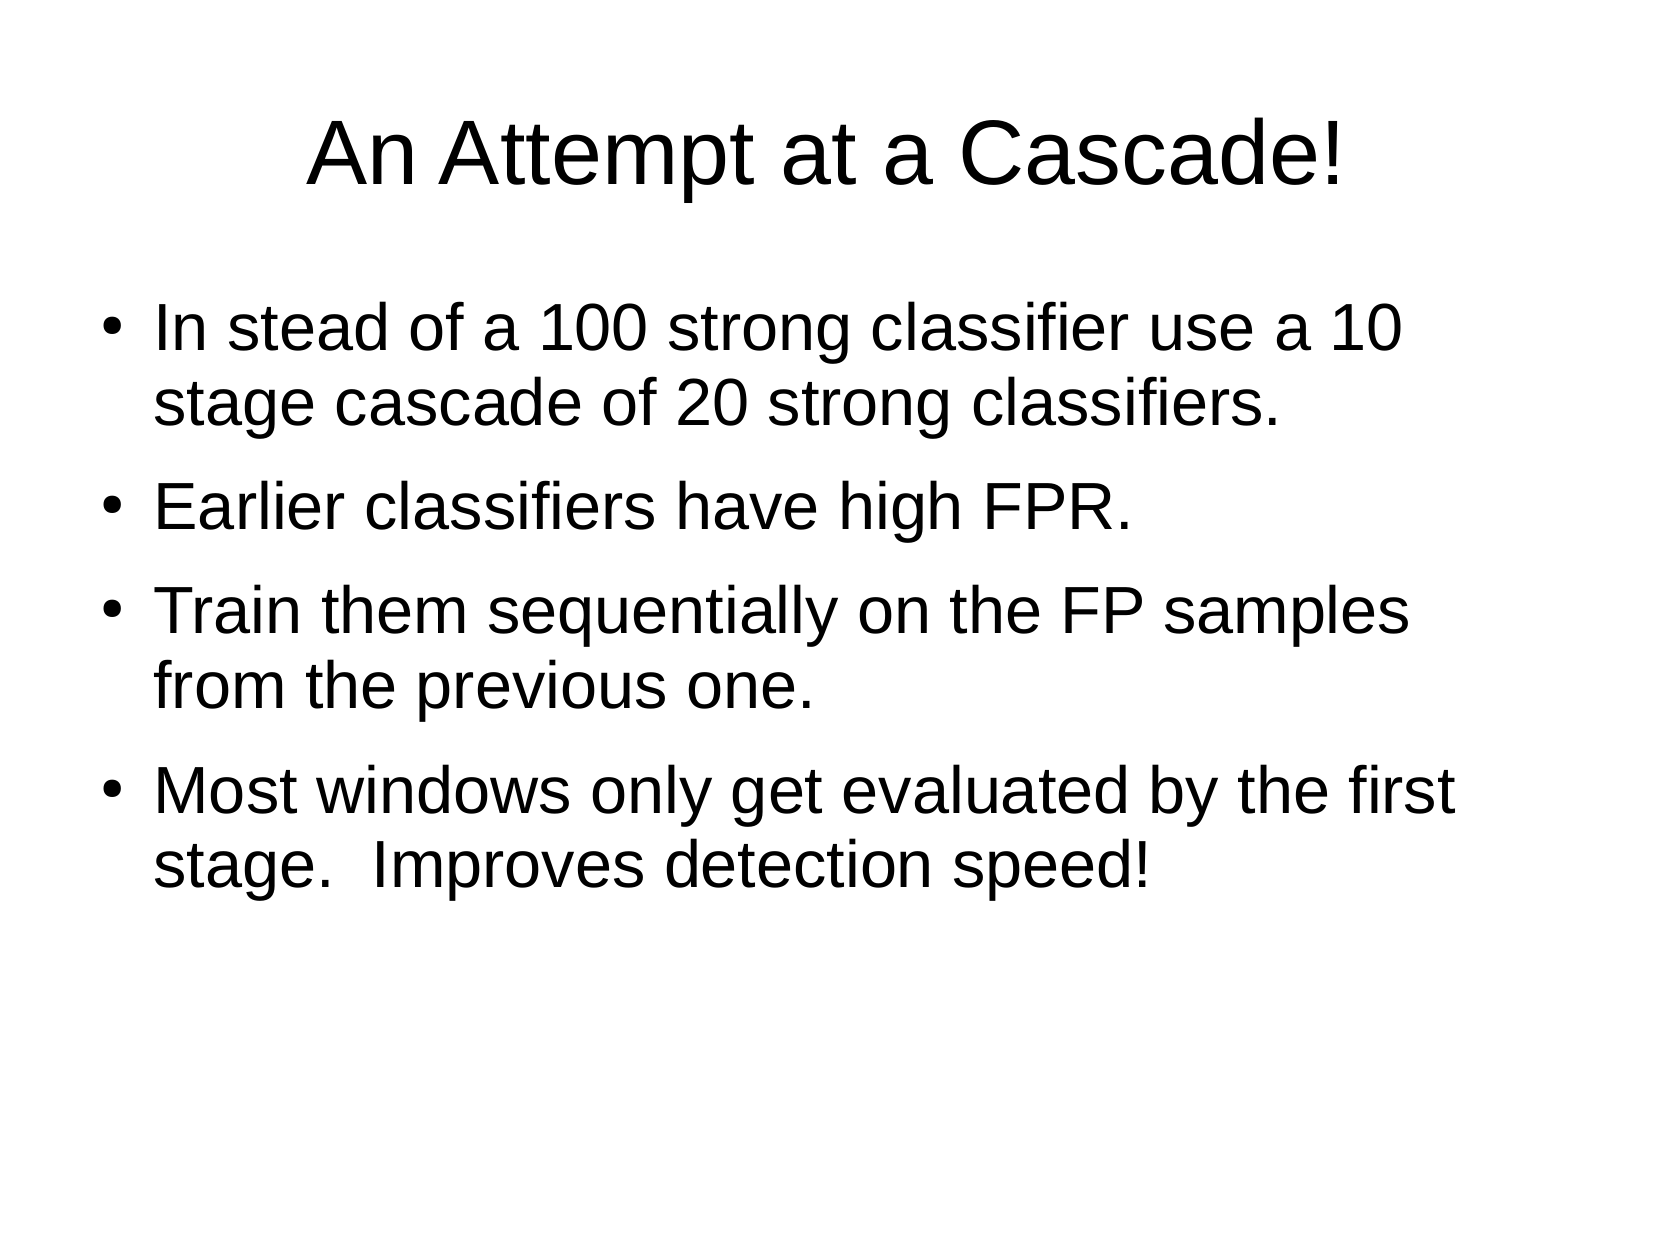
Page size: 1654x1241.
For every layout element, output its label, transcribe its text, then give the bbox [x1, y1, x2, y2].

list In stead of a 100 strong classifier use a 10 stage cascade of 20 strong classifiers. Earlier classifiers have high FPR. Train them sequentially on the FP samples from the previous one. Most windows only get evaluated by the first stage. Improves detection speed! [82, 290, 1538, 1010]
title An Attempt at a Cascade! [82, 49, 1571, 257]
